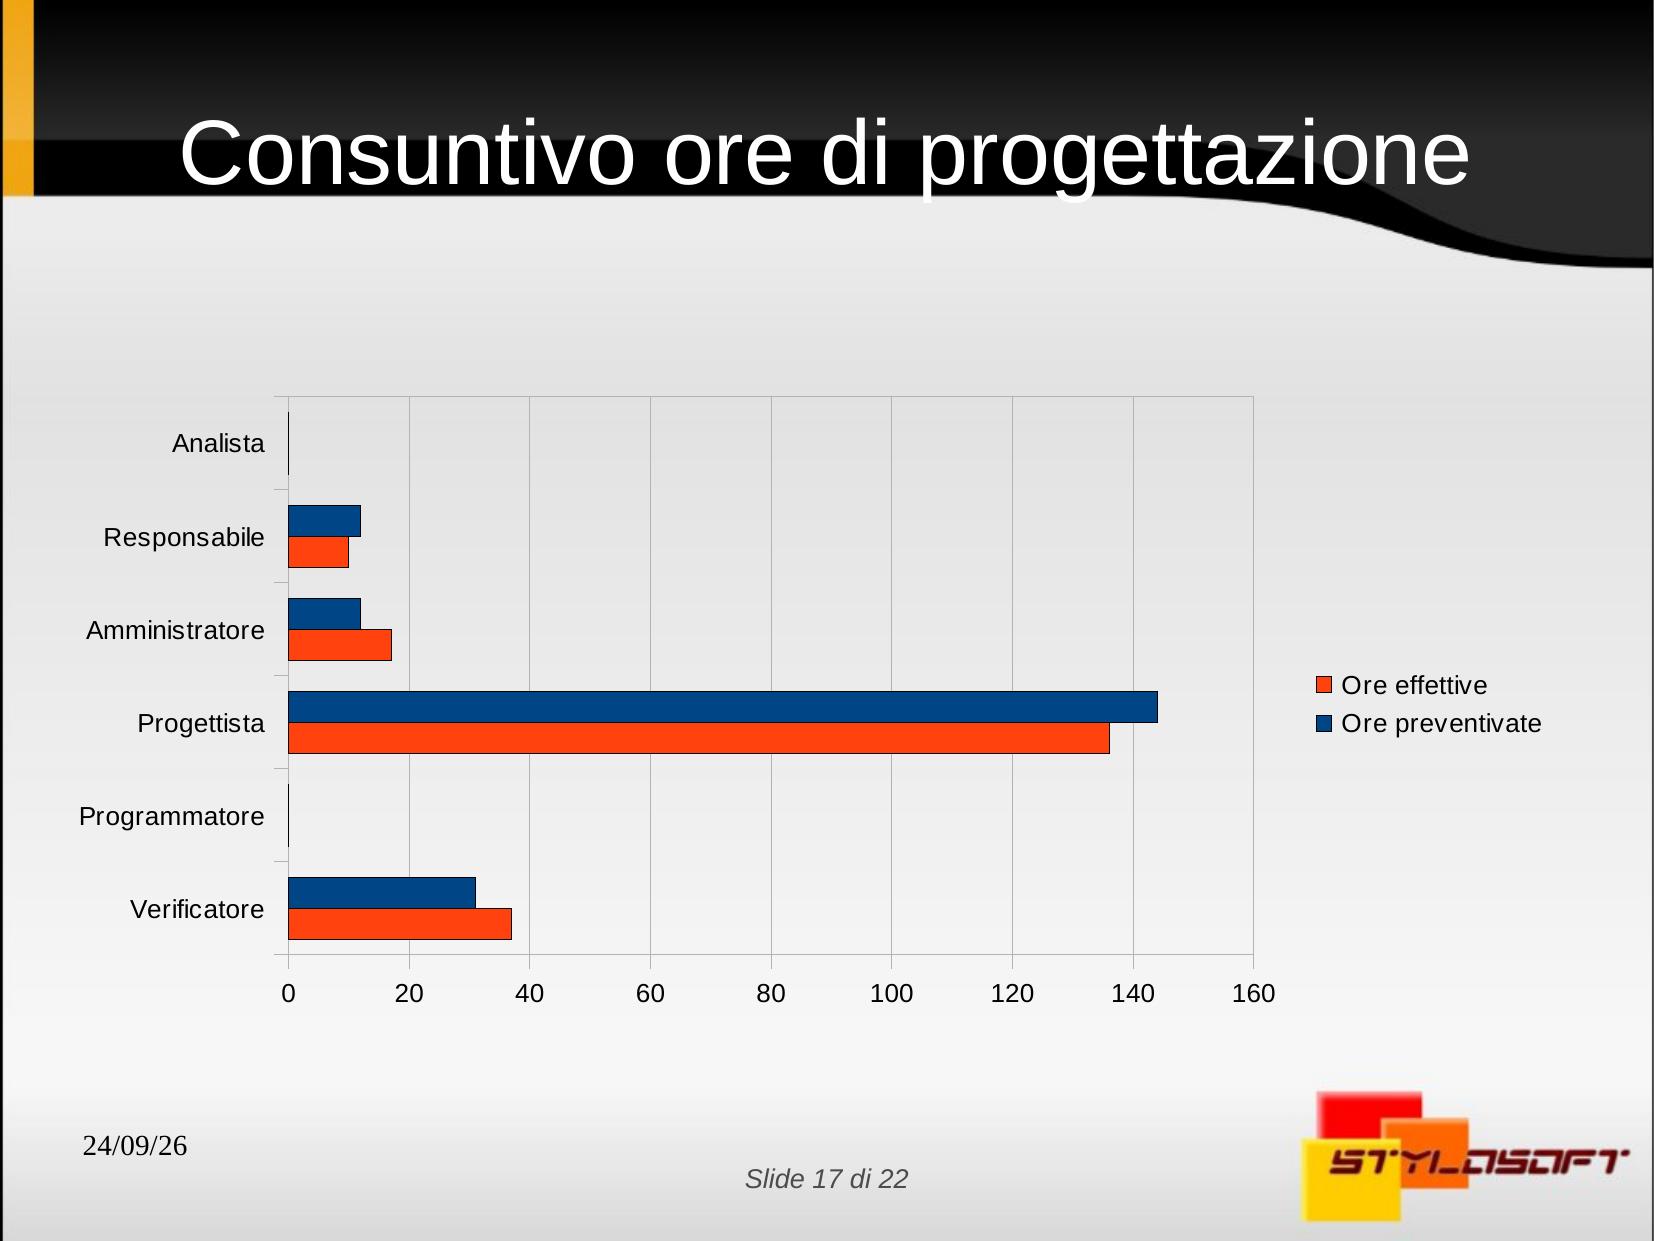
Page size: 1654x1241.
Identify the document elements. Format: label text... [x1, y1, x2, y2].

picture [0, 0, 1654, 1156]
text_box Slide <numero> di 22 [0, 1156, 1654, 1241]
title Consuntivo ore di progettazione [82, 49, 1571, 257]
chart [47, 383, 1598, 1034]
